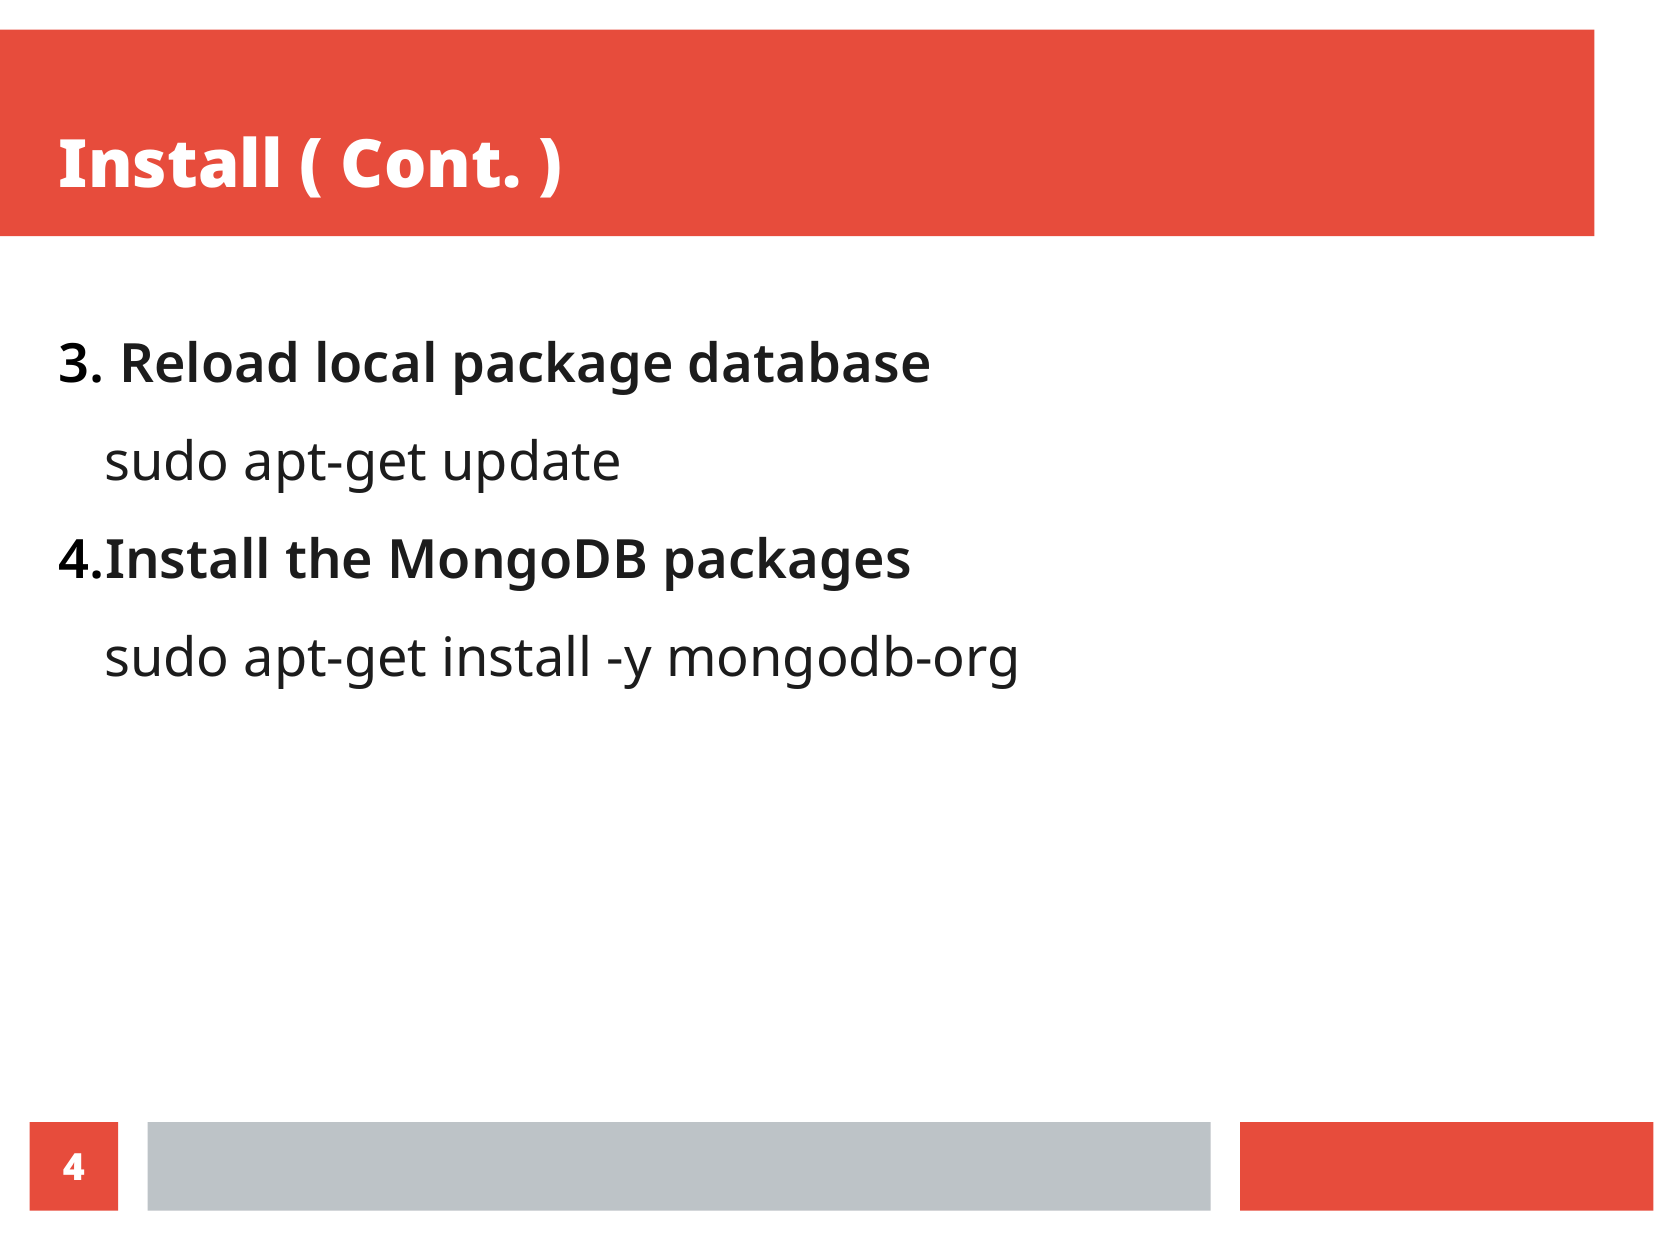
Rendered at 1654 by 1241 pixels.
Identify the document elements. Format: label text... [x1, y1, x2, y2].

title Install ( Cont. ) [59, 59, 1595, 207]
list Reload local package database sudo apt-get update Install the MongoDB packages sudo apt-get install -y mongodb-org [59, 324, 1565, 1093]
